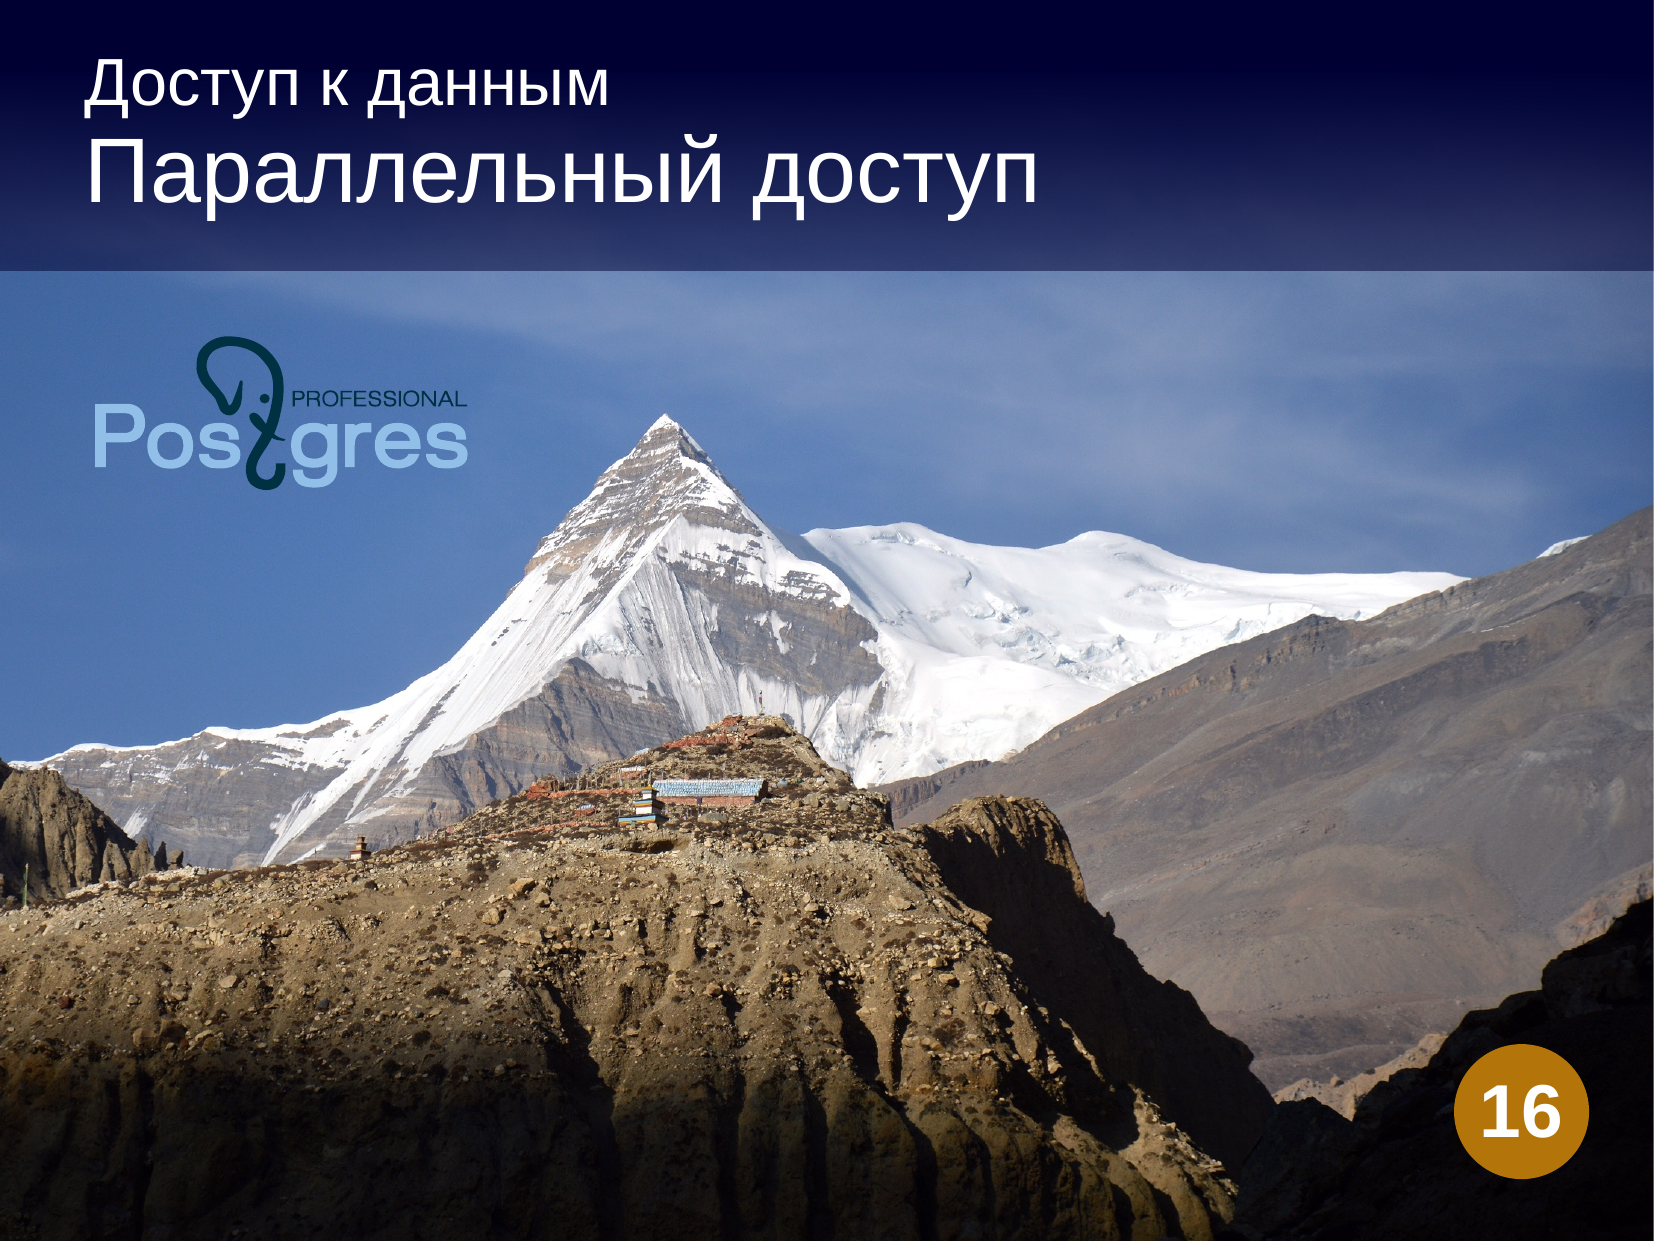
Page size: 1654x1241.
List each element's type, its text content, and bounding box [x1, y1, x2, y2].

title Доступ к данным Параллельный доступ [84, 44, 1636, 251]
text_box 16 [1454, 1044, 1590, 1180]
picture [0, 271, 1654, 1241]
